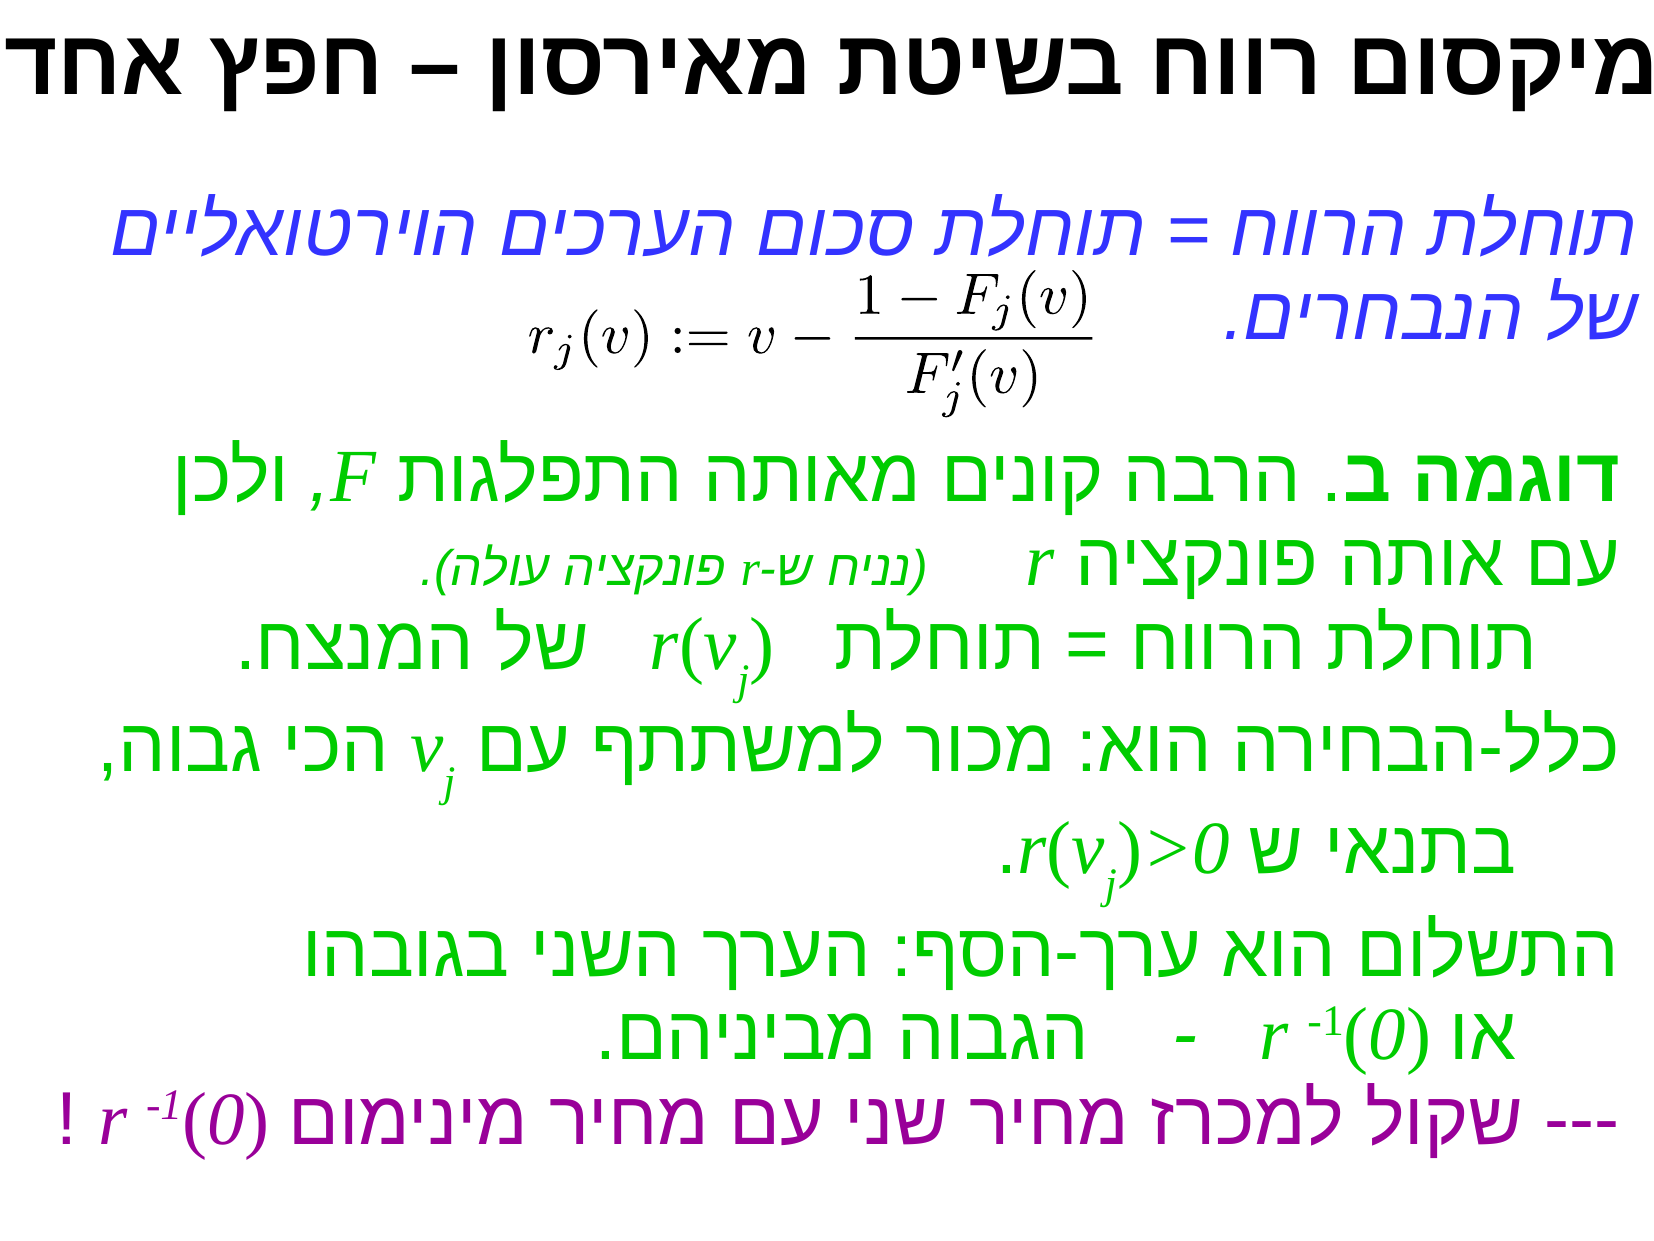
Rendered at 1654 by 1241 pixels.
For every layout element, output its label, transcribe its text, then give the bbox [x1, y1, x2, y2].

text_box דוגמה ב. הרבה קונים מאותה התפלגות F, ולכן עם אותה פונקציה r (נניח ש-r פונקציה עולה). תוחלת הרווח = תוחלת r(vj) של המנצח. כלל-הבחירה הוא: מכור למשתתף עם vj הכי גבוה, בתנאי ש r(vj)>0. התשלום הוא ערך-הסף: הערך השני בגובהו או r -1(0) - הגבוה מביניהם. --- שקול למכרז מחיר שני עם מחיר מינימום r -1(0) ! [0, 426, 1636, 1239]
text_box תוחלת הרווח = תוחלת סכום הערכים הוירטואליים של הנבחרים. [0, 180, 1654, 363]
title מיקסום רווח בשיטת מאירסון – חפץ אחד [0, 0, 1654, 166]
text_box [527, 363, 1093, 418]
